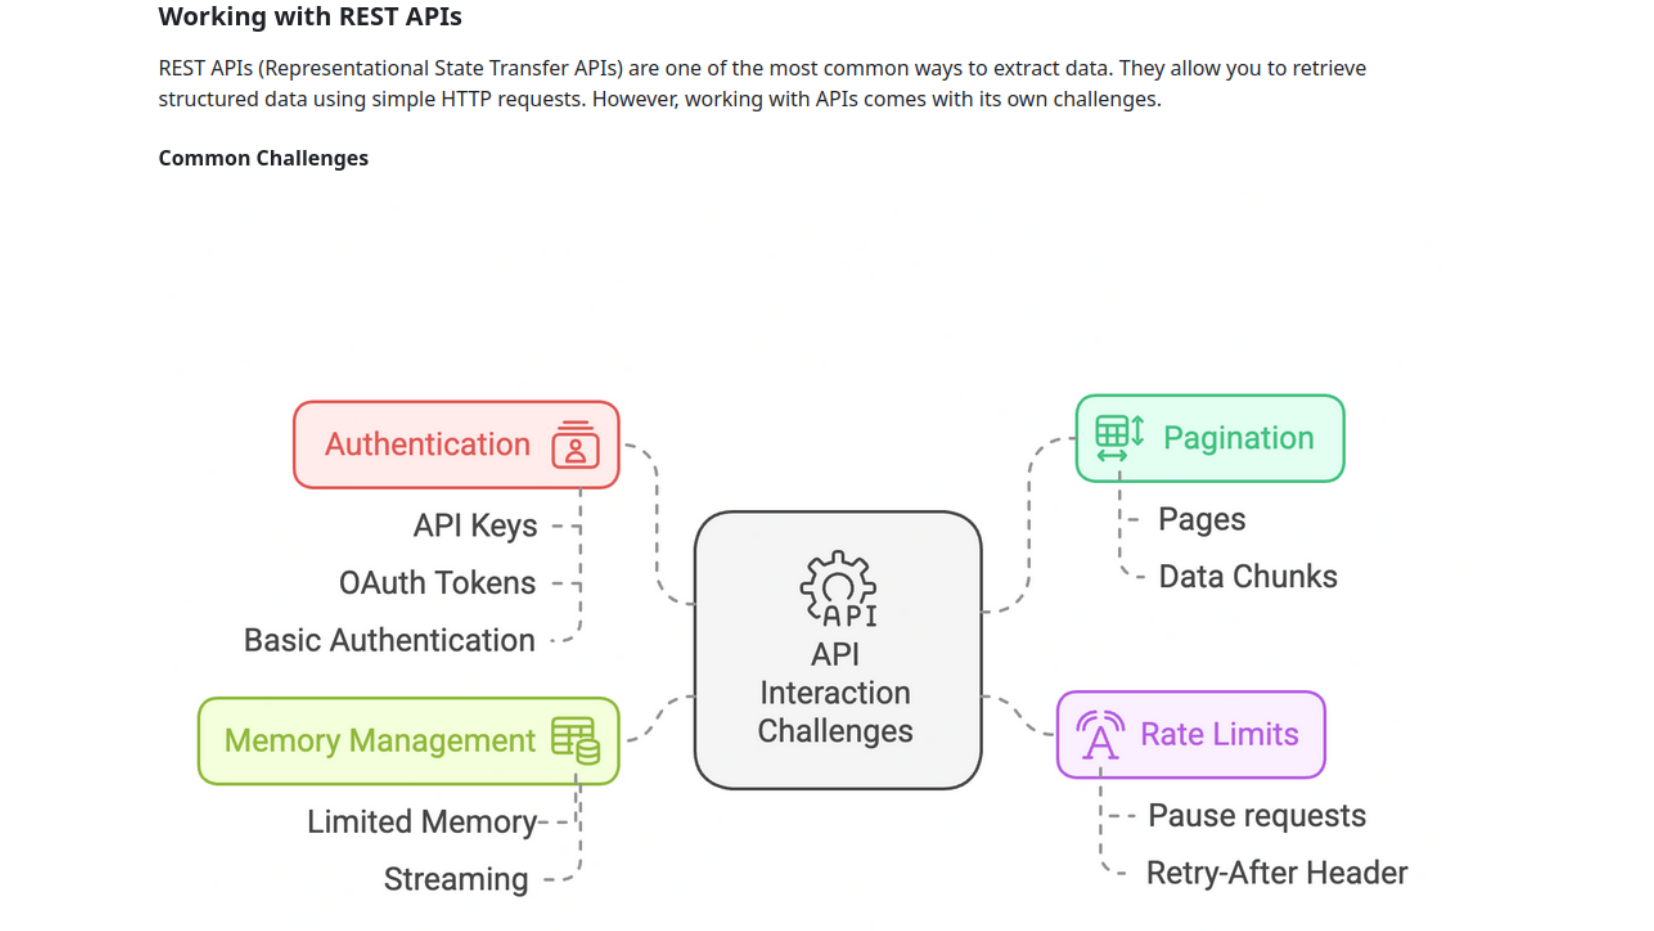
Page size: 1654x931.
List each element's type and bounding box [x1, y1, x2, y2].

picture [136, 1, 1522, 931]
